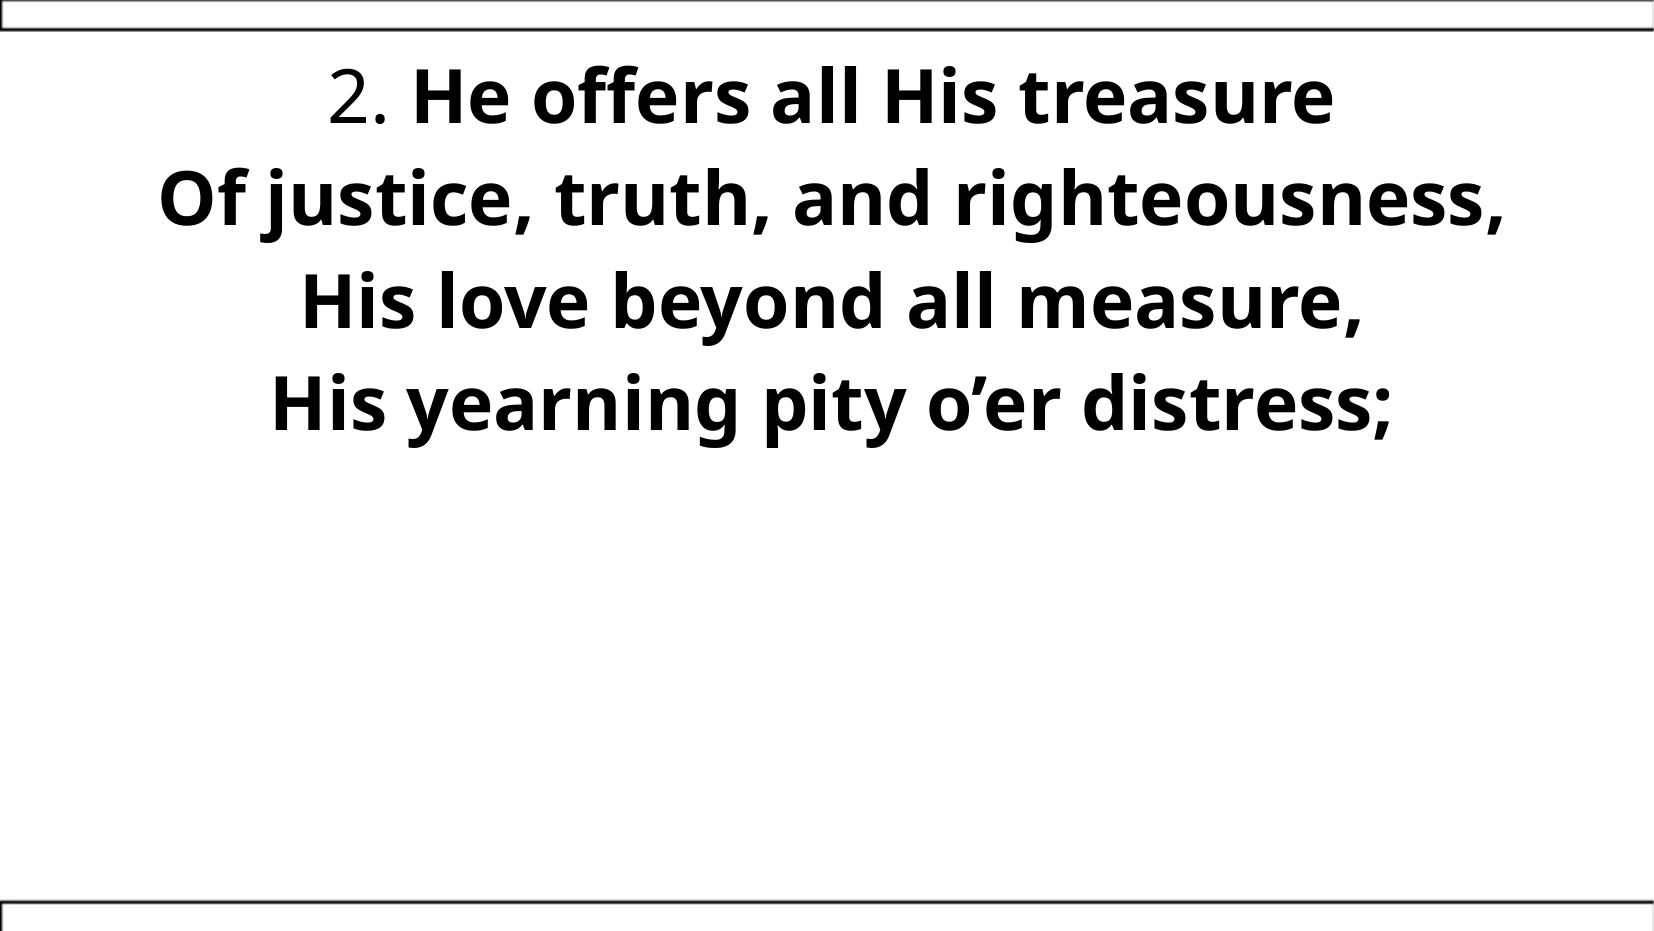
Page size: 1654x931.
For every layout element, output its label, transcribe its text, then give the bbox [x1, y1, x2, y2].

text_box 2. He offers all His treasure Of justice, truth, and righteousness, His love beyond all measure, His yearning pity o’er distress; [90, 35, 1576, 451]
picture [0, 0, 1654, 931]
